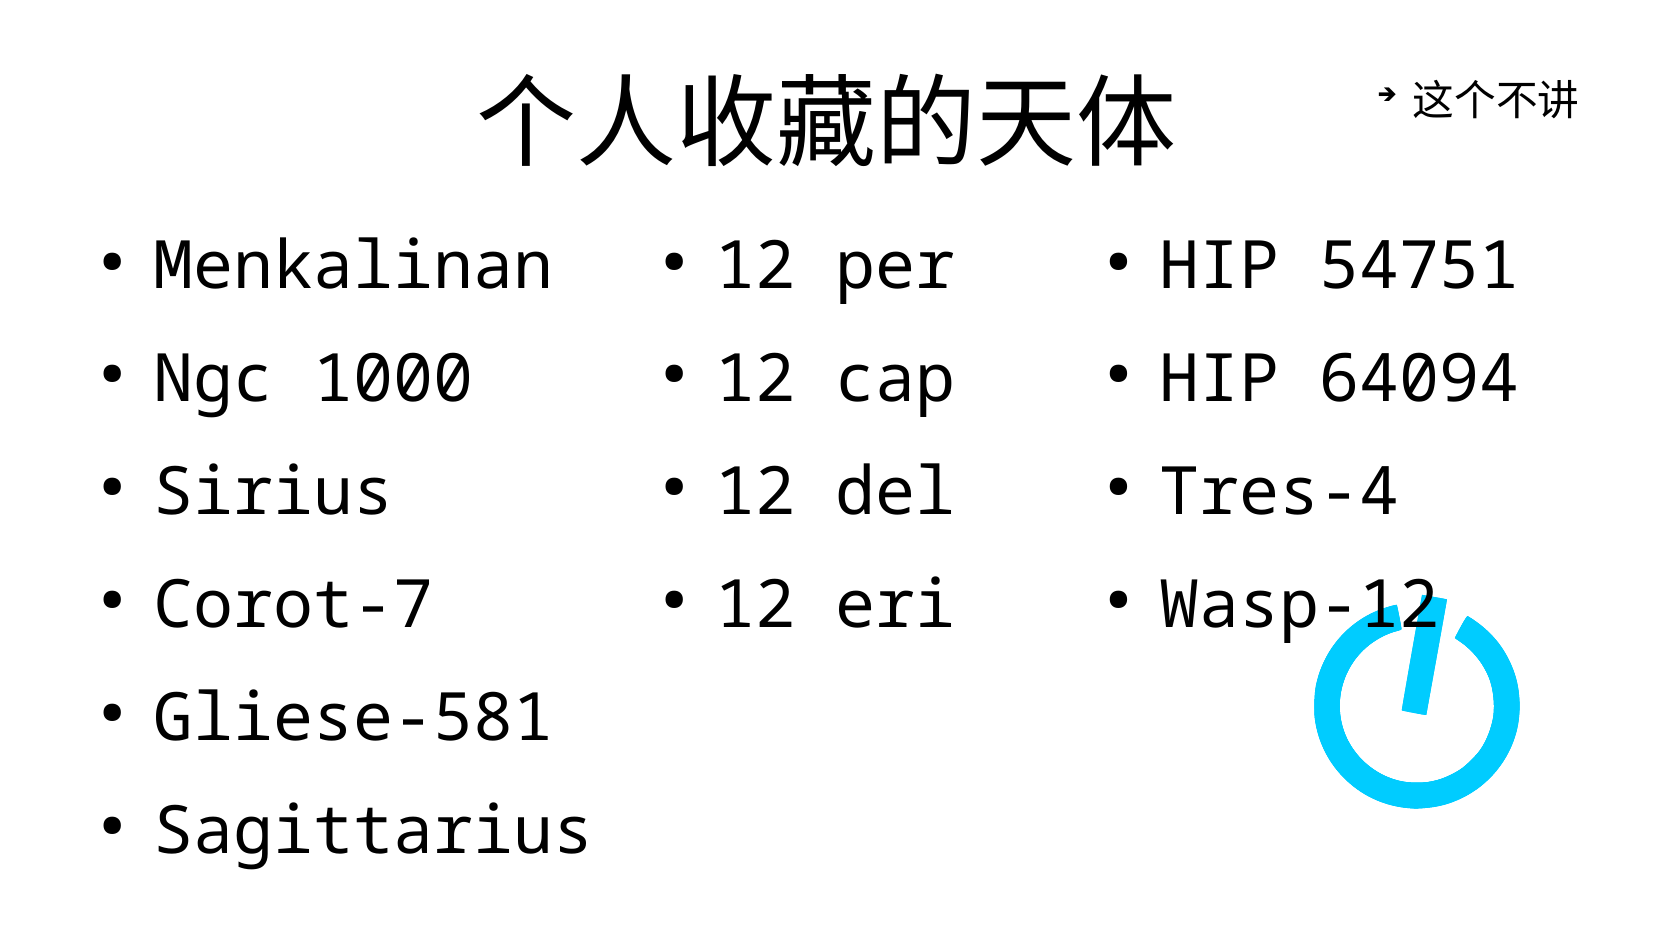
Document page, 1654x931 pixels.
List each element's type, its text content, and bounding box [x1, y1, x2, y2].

text_box 这个不讲 [1192, 59, 1595, 199]
title 个人收藏的天体 [82, 37, 1571, 193]
list 12 per 12 cap 12 del 12 eri [644, 217, 1016, 792]
list HIP 54751 HIP 64094 Tres-4 Wasp-12 [1088, 217, 1569, 697]
list Menkalinan Ngc 1000 Sirius Corot-7 Gliese-581 Sagittarius [82, 217, 615, 910]
